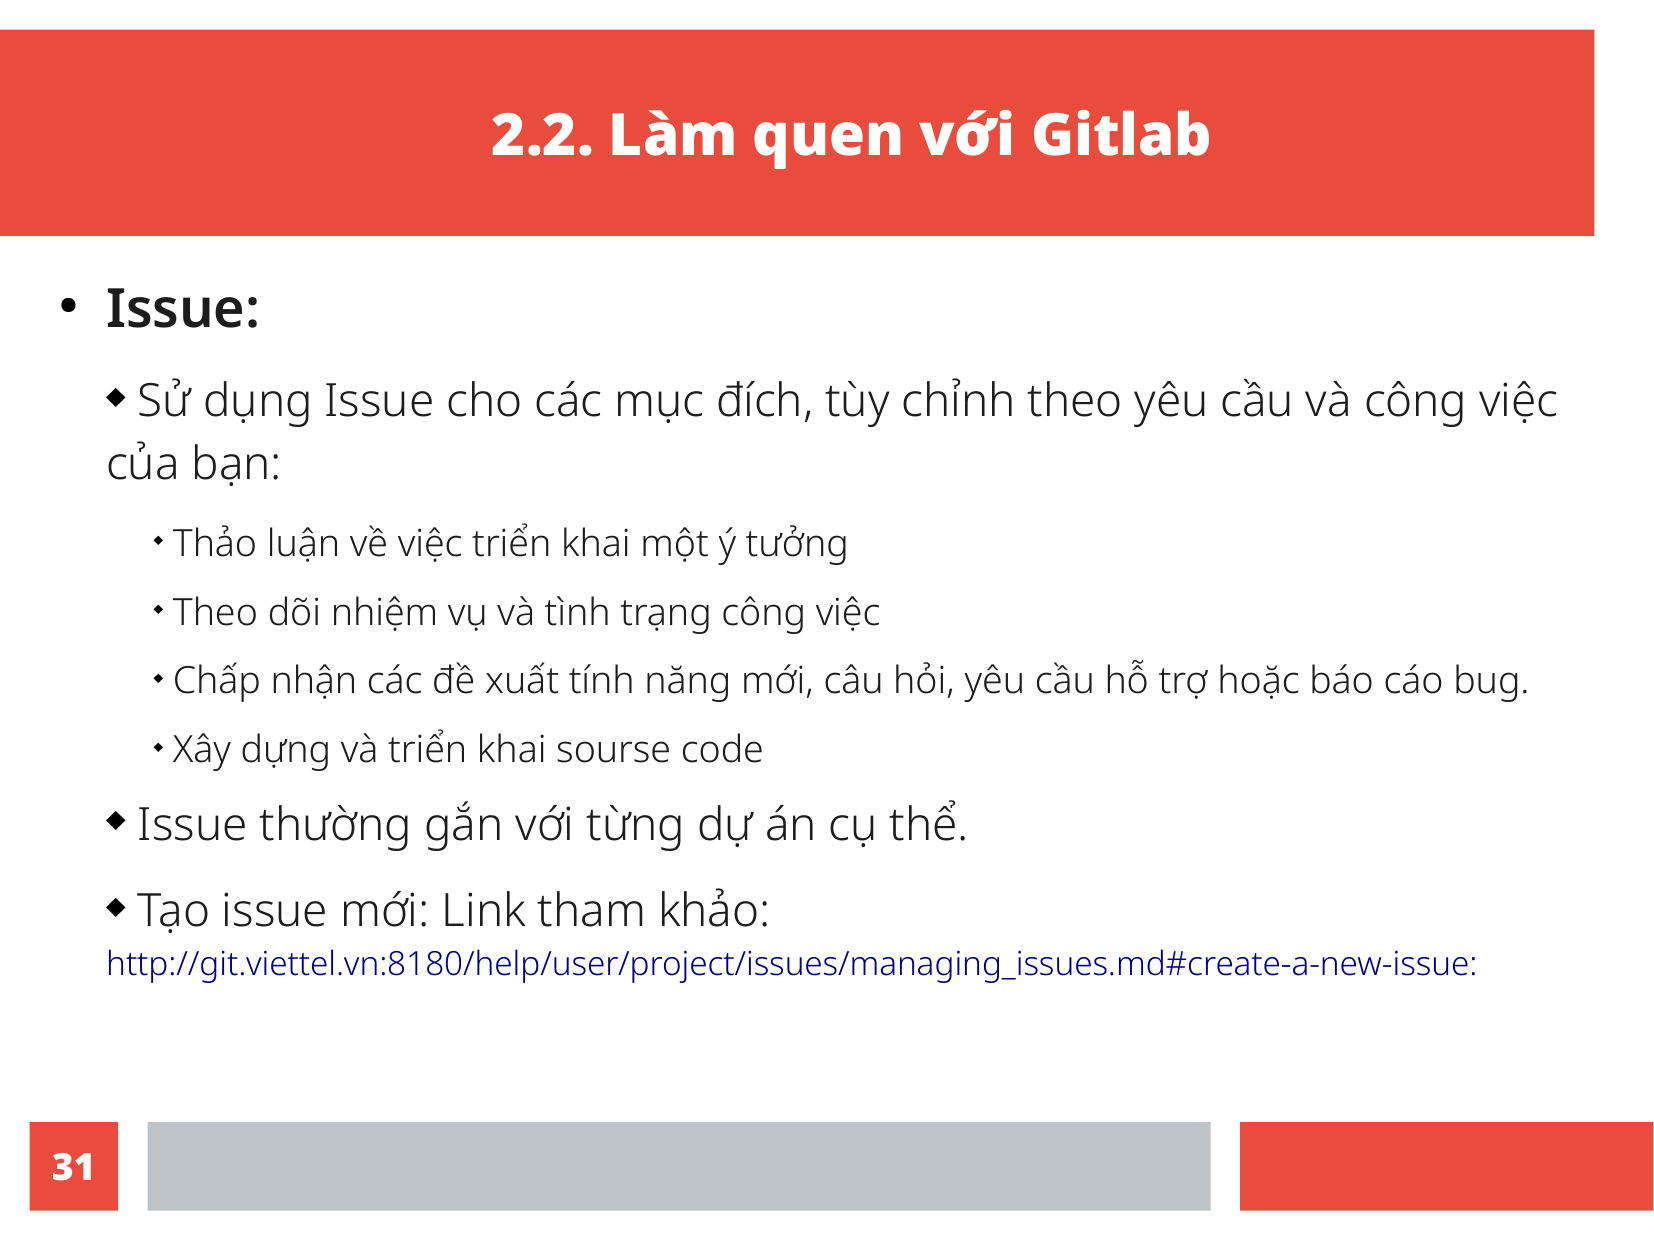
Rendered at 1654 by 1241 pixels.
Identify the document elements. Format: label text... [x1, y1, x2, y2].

list Issue: Sử dụng Issue cho các mục đích, tùy chỉnh theo yêu cầu và công việc của bạn: Thảo luận về việc triển khai một ý tưởng Theo dõi nhiệm vụ và tình trạng công việc Chấp nhận các đề xuất tính năng mới, câu hỏi, yêu cầu hỗ trợ hoặc báo cáo bug. Xây dựng và triển khai sourse code Issue thường gắn với từng dự án cụ thể. Tạo issue mới: Link tham khảo: http://git.viettel.vn:8180/help/user/project/issues/managing_issues.md#create-a-new-issue: [59, 270, 1591, 1093]
title 2.2. Làm quen với Gitlab [59, 59, 1595, 207]
